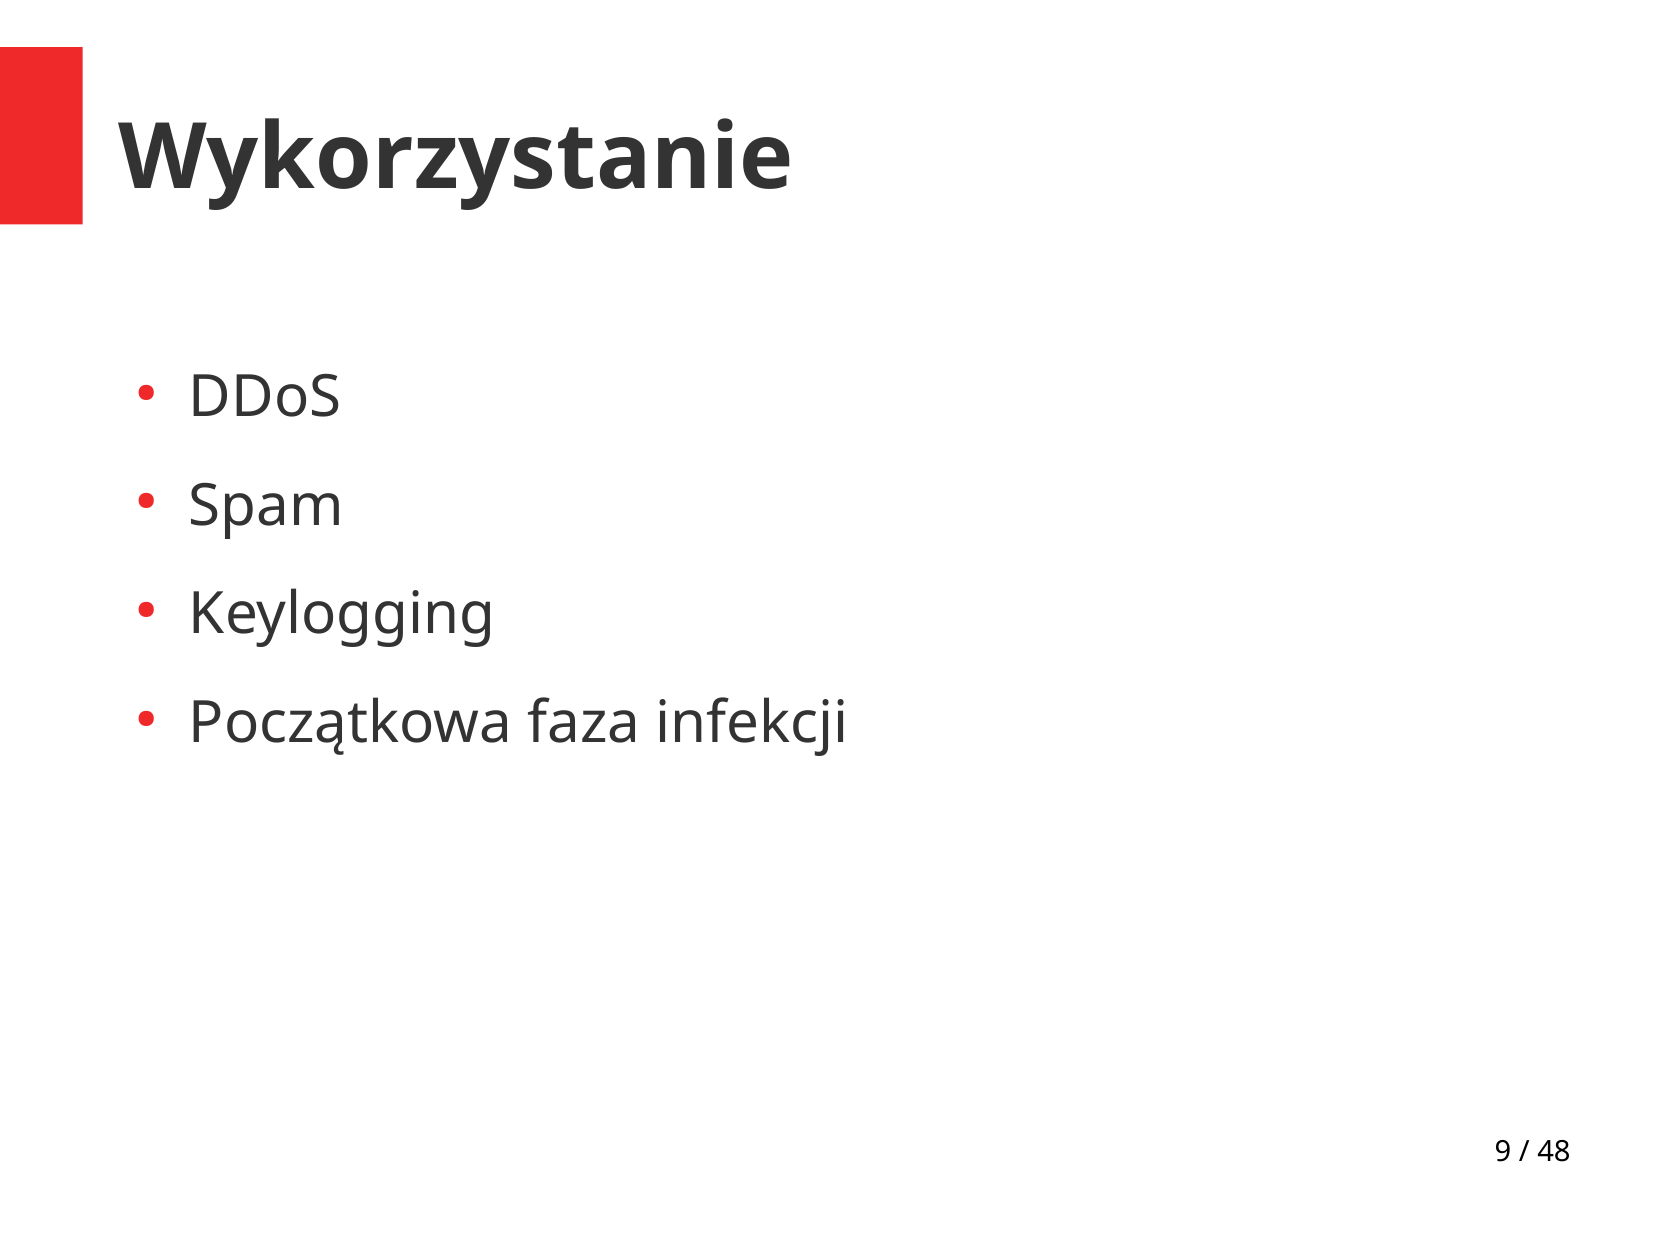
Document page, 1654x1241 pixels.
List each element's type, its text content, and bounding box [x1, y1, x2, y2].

list DDoS Spam Keylogging Początkowa faza infekcji [118, 354, 1536, 1074]
title Wykorzystanie [118, 49, 1571, 257]
